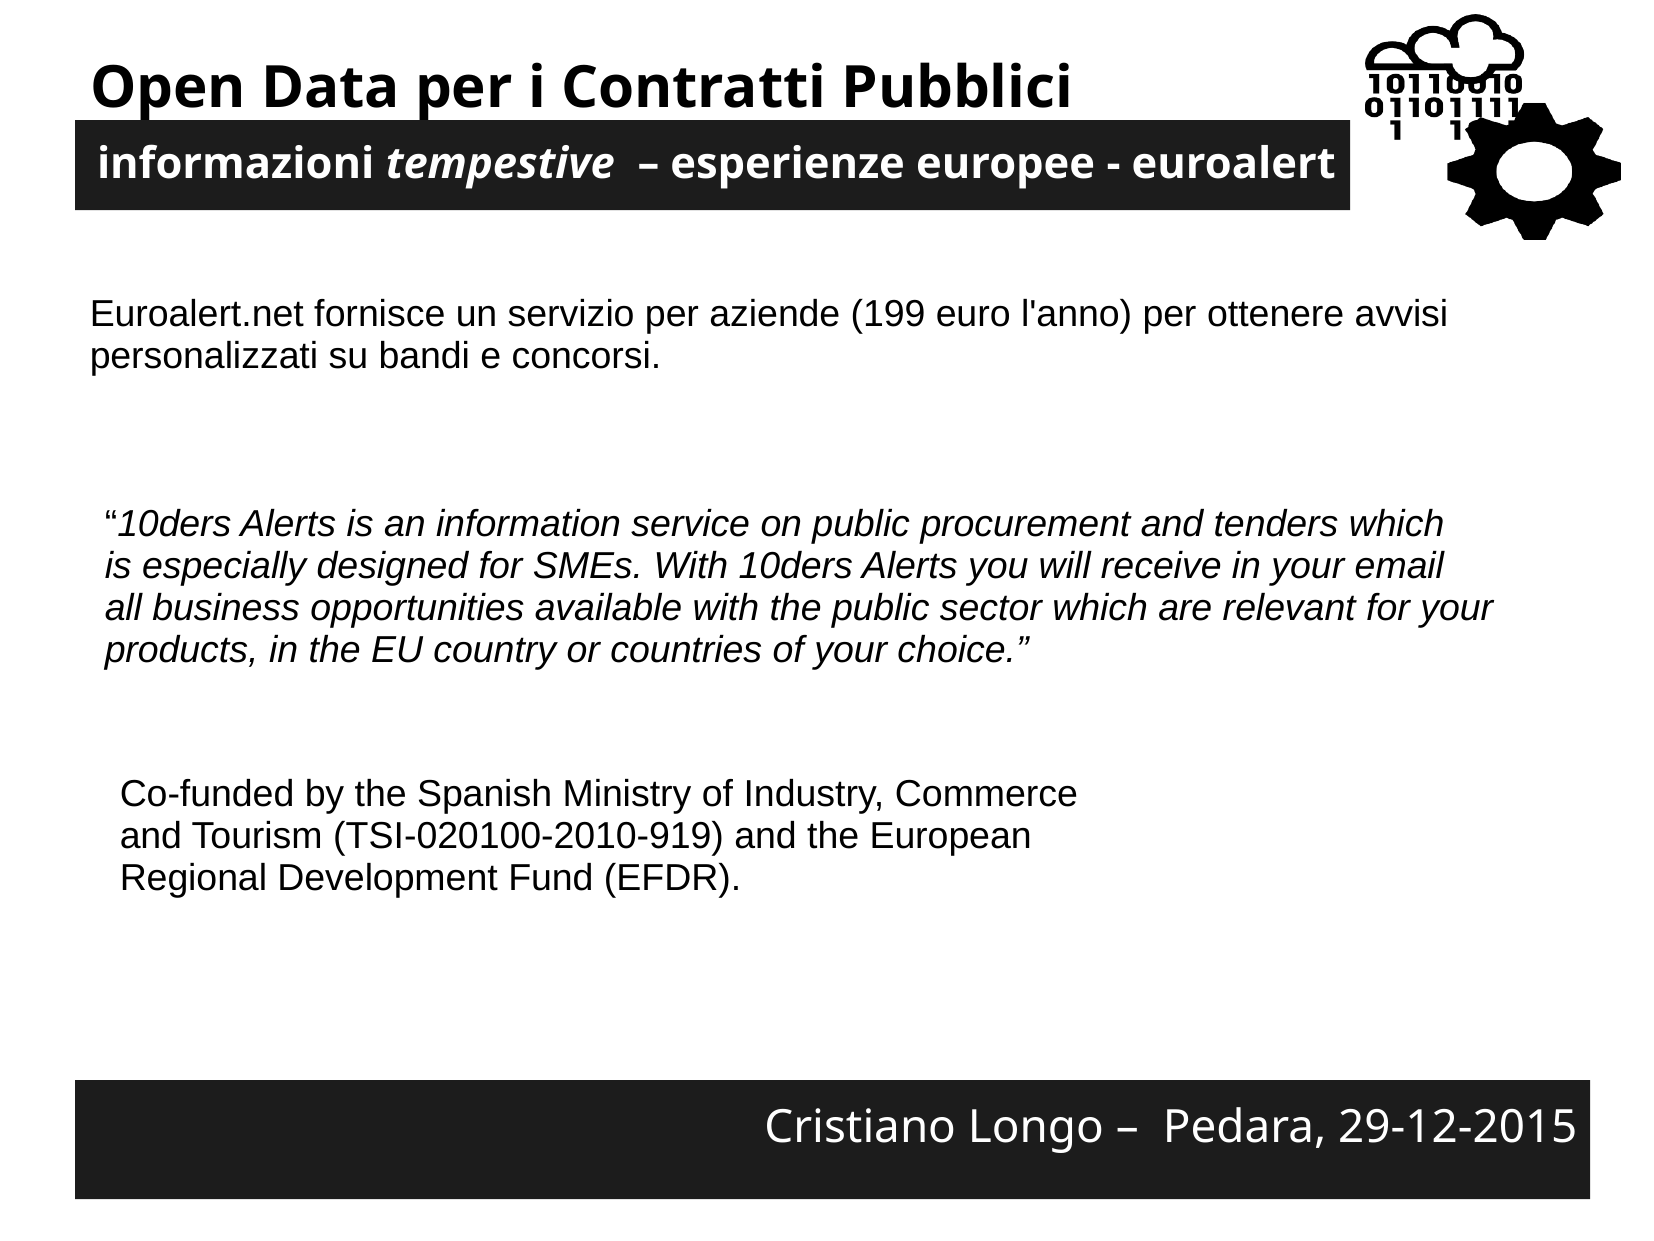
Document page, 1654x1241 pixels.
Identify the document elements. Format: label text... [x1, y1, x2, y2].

list Open Data per i Contratti Pubblici [75, 45, 1325, 120]
text_box Euroalert.net fornisce un servizio per aziende (199 euro l'anno) per ottenere avvisi personalizzati su bandi e concorsi. [75, 285, 1475, 384]
text_box Co-funded by the Spanish Ministry of Industry, Commerce and Tourism (TSI-020100-2010-919) and the European Regional Development Fund (EFDR). [105, 765, 1158, 906]
list Cristiano Longo – Pedara, 29-12-2015 [75, 1080, 1591, 1200]
text_box “10ders Alerts is an information service on public procurement and tenders which is especially designed for SMEs. With 10ders Alerts you will receive in your email all business opportunities available with the public sector which are relevant for your products, in the EU country or countries of your choice.” [90, 495, 1520, 678]
picture [1365, 14, 1621, 241]
list informazioni tempestive – esperienze europee - euroalert [75, 120, 1351, 211]
